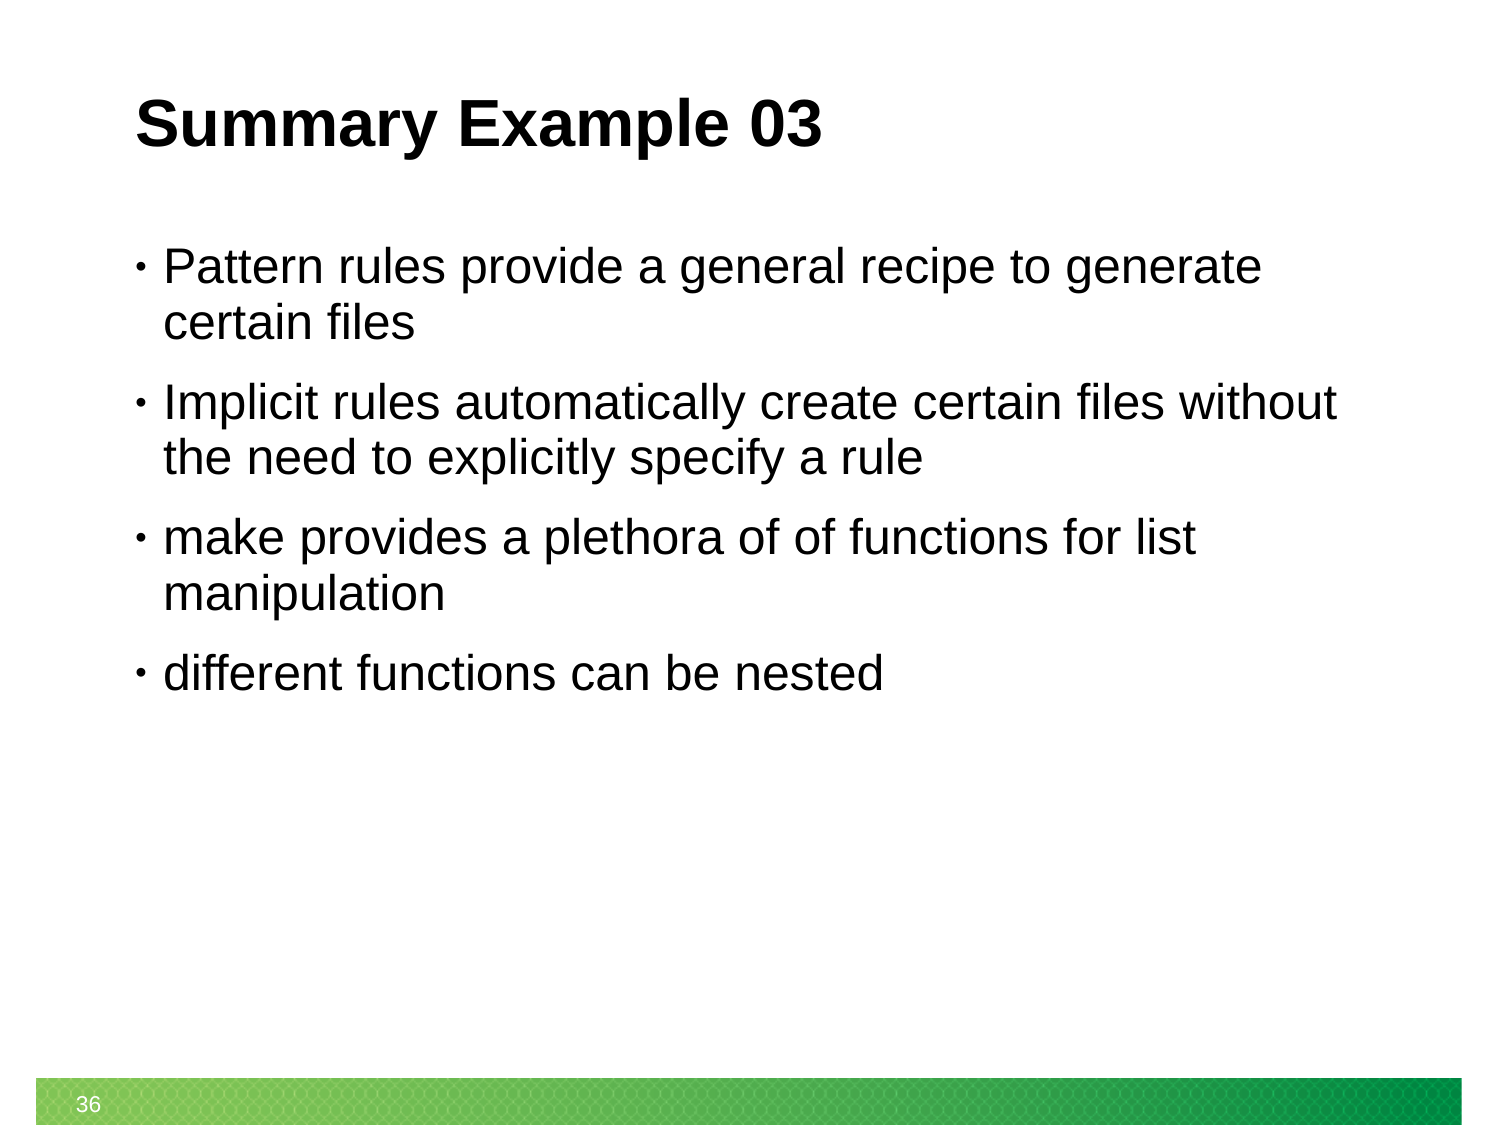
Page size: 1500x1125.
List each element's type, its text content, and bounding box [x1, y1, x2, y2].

title Summary Example 03 [135, 41, 1372, 204]
list Pattern rules provide a general recipe to generate certain files Implicit rules automatically create certain files without the need to explicitly specify a rule make provides a plethora of of functions for list manipulation different functions can be nested [135, 238, 1372, 982]
picture [36, 1078, 1462, 1125]
